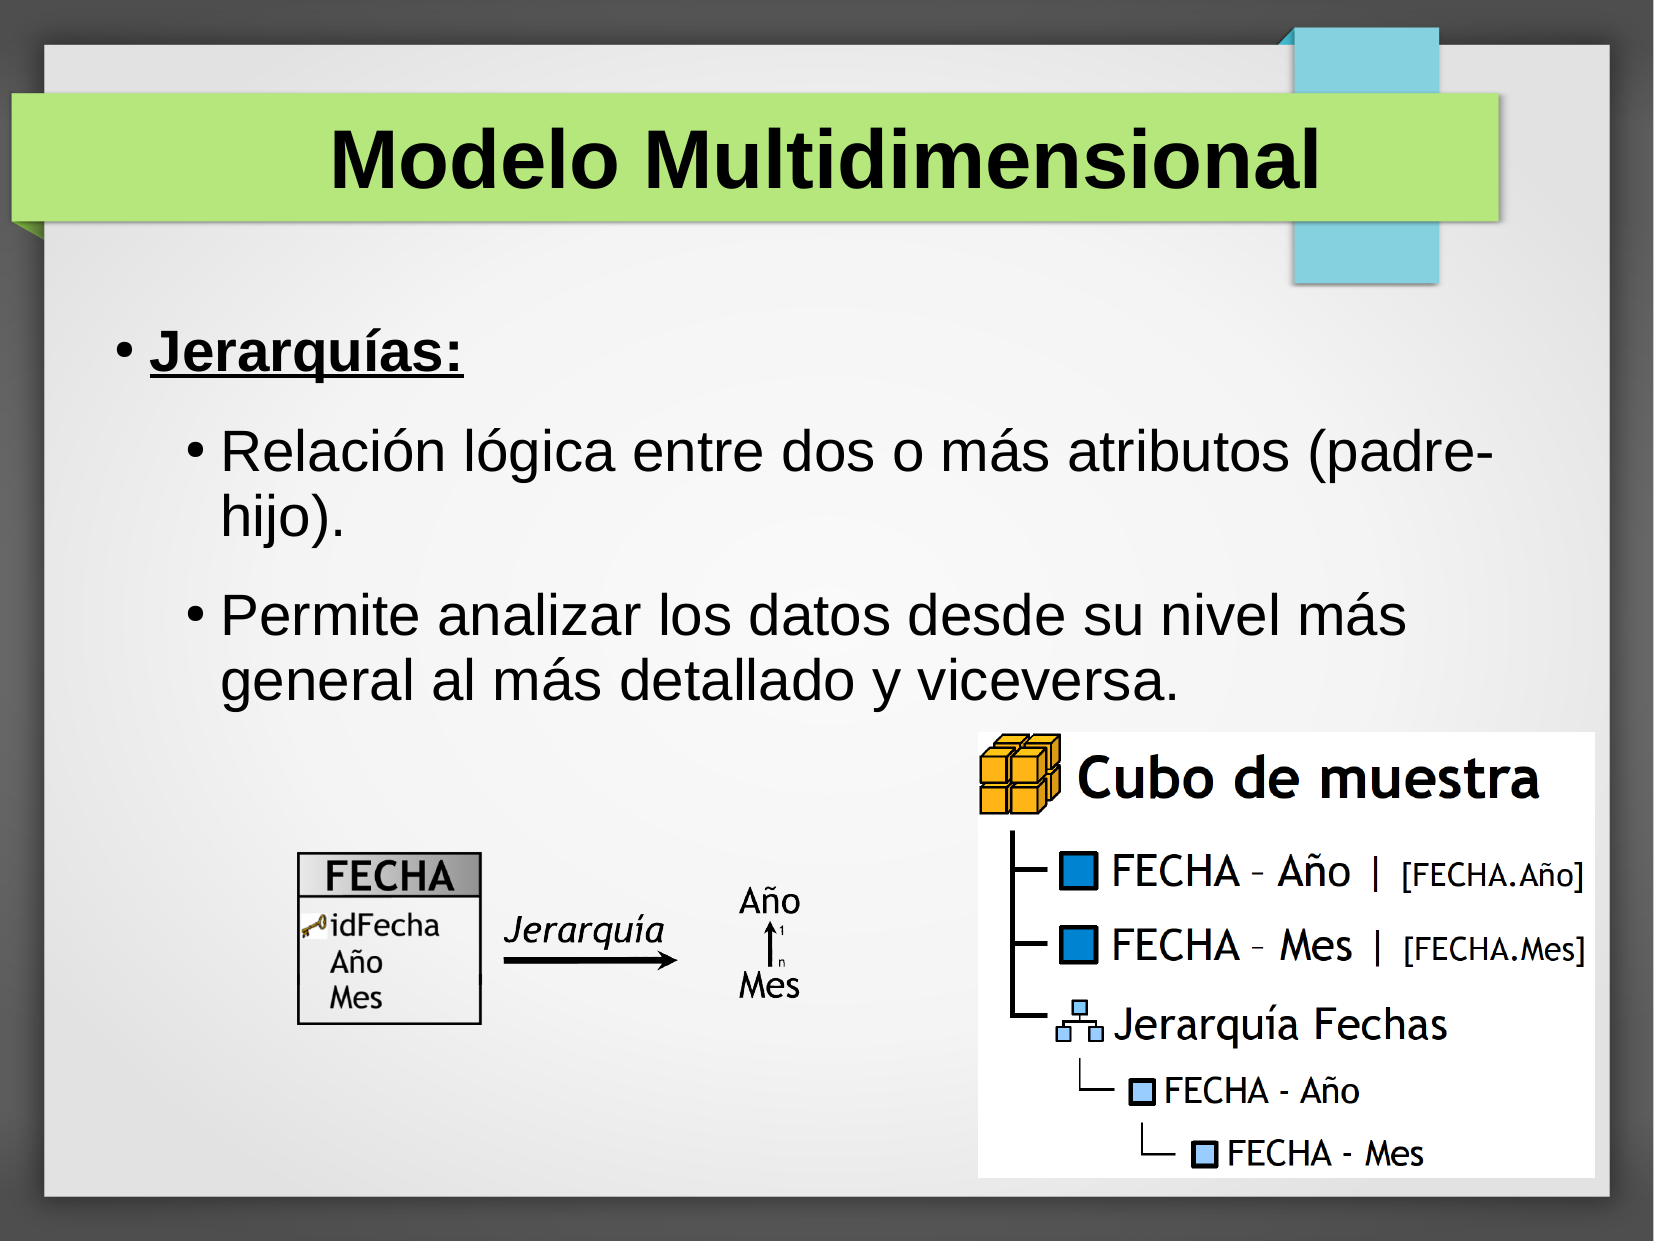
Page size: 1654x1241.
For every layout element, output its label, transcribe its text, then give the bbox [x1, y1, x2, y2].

picture [0, 0, 1654, 1241]
title Modelo Multidimensional [70, 106, 1583, 213]
text_box Jerarquías: Relación lógica entre dos o más atributos (padre-hijo). Permite analizar los datos desde su nivel más general al más detallado y viceversa. [99, 311, 1523, 723]
